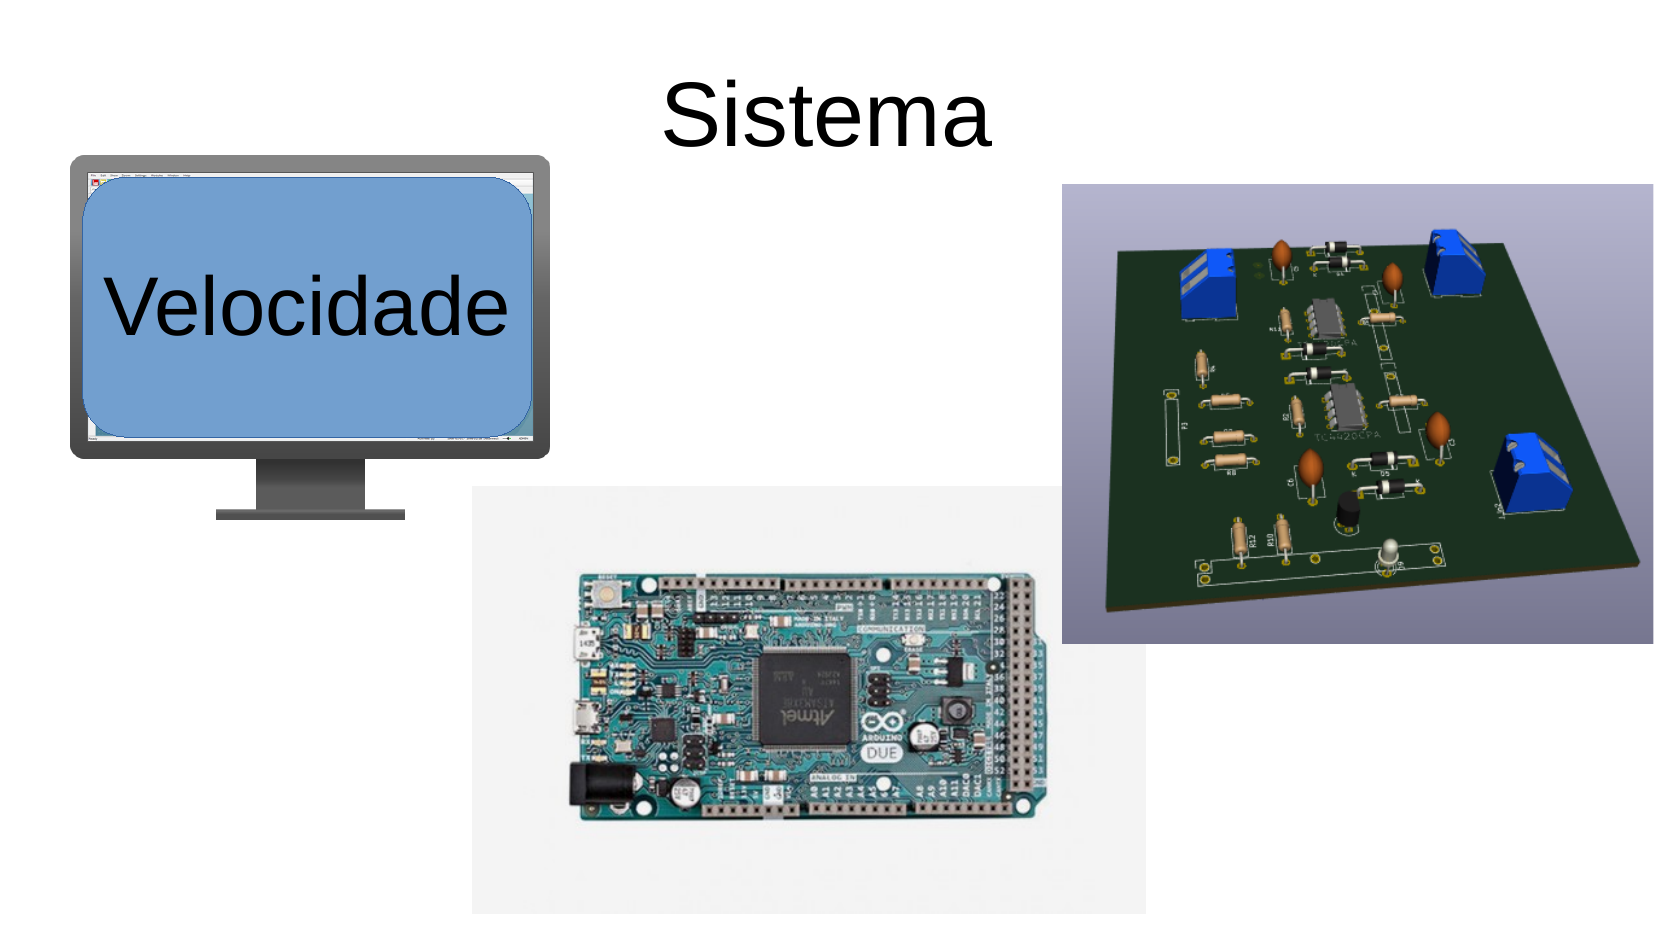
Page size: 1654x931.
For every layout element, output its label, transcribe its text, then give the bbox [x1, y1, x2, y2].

title Sistema [82, 37, 1571, 193]
text_box Velocidade [82, 177, 532, 438]
picture [70, 155, 1654, 914]
